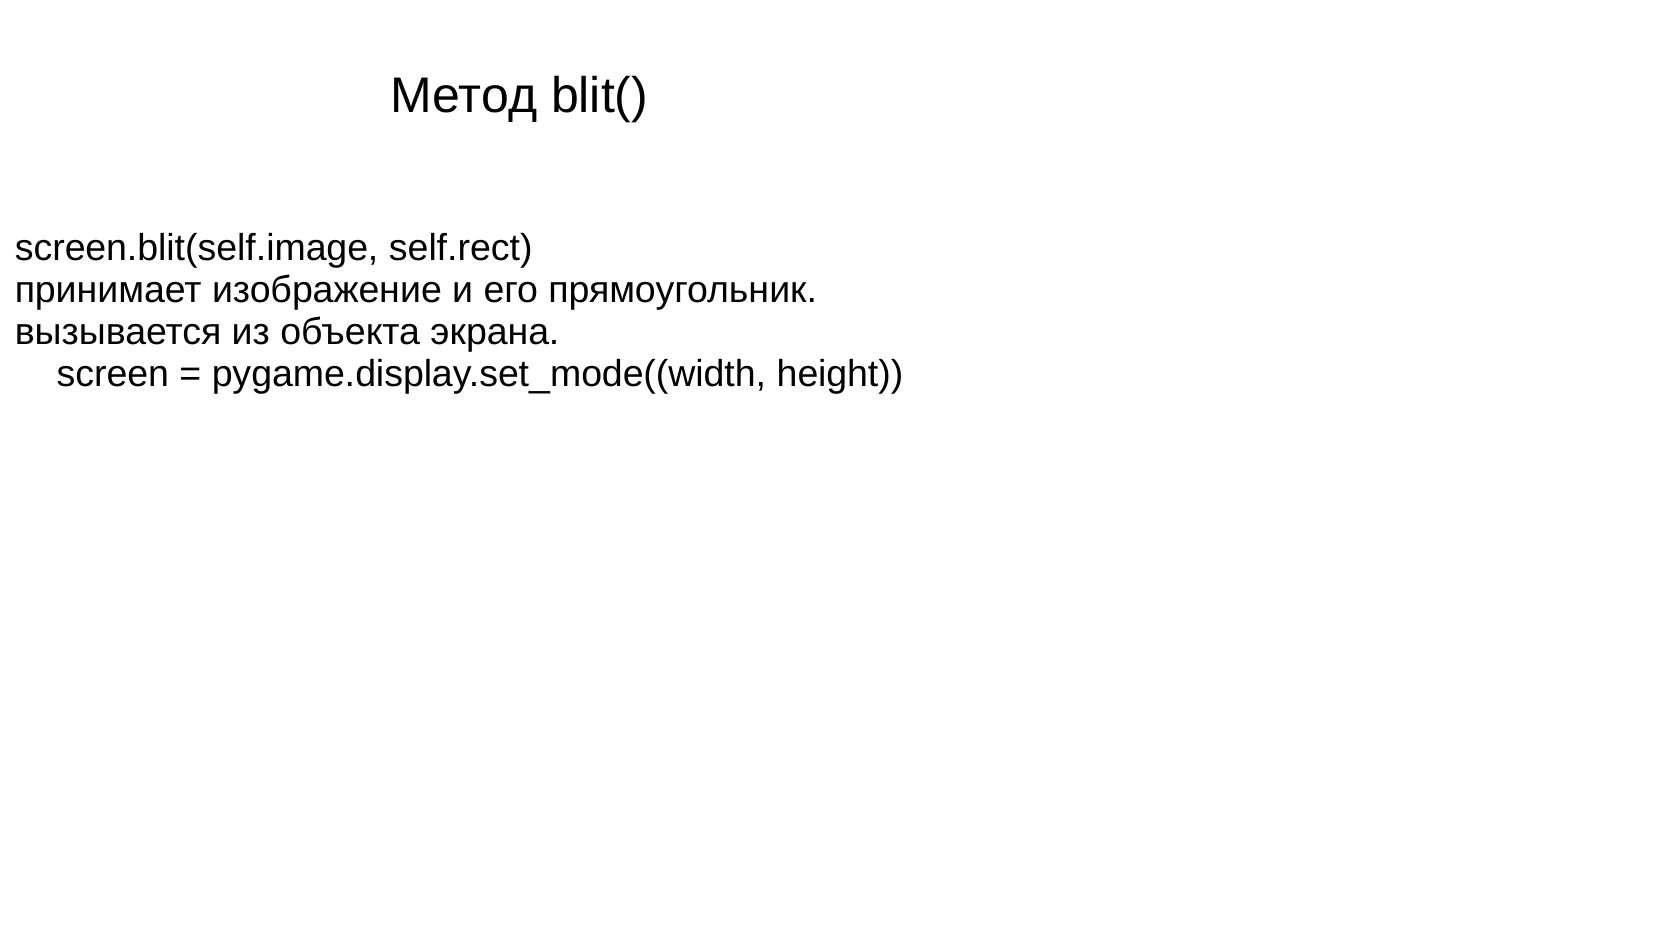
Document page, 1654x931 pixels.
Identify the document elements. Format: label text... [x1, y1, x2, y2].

text_box screen.blit(self.image, self.rect) принимает изображение и его прямоугольник. вызывается из объекта экрана. screen = pygame.display.set_mode((width, height)) [0, 177, 1004, 857]
title Метод blit() [0, 41, 1040, 148]
